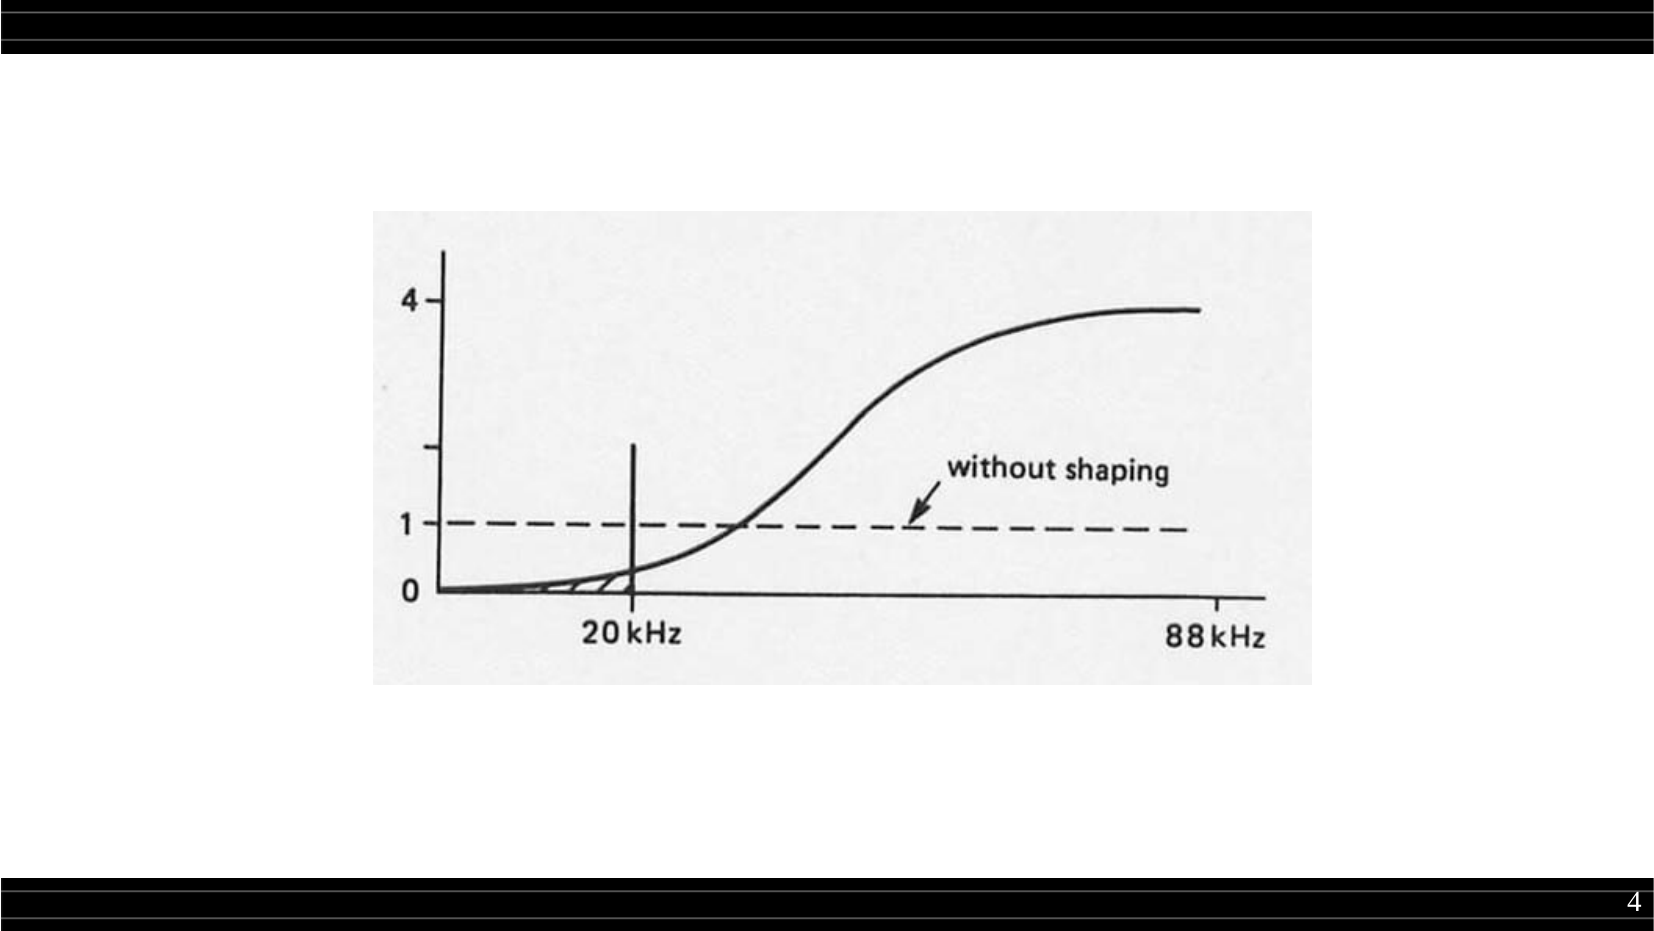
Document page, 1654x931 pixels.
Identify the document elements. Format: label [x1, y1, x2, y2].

picture [373, 211, 1312, 686]
picture [1, 878, 1654, 931]
picture [1, 0, 1654, 54]
